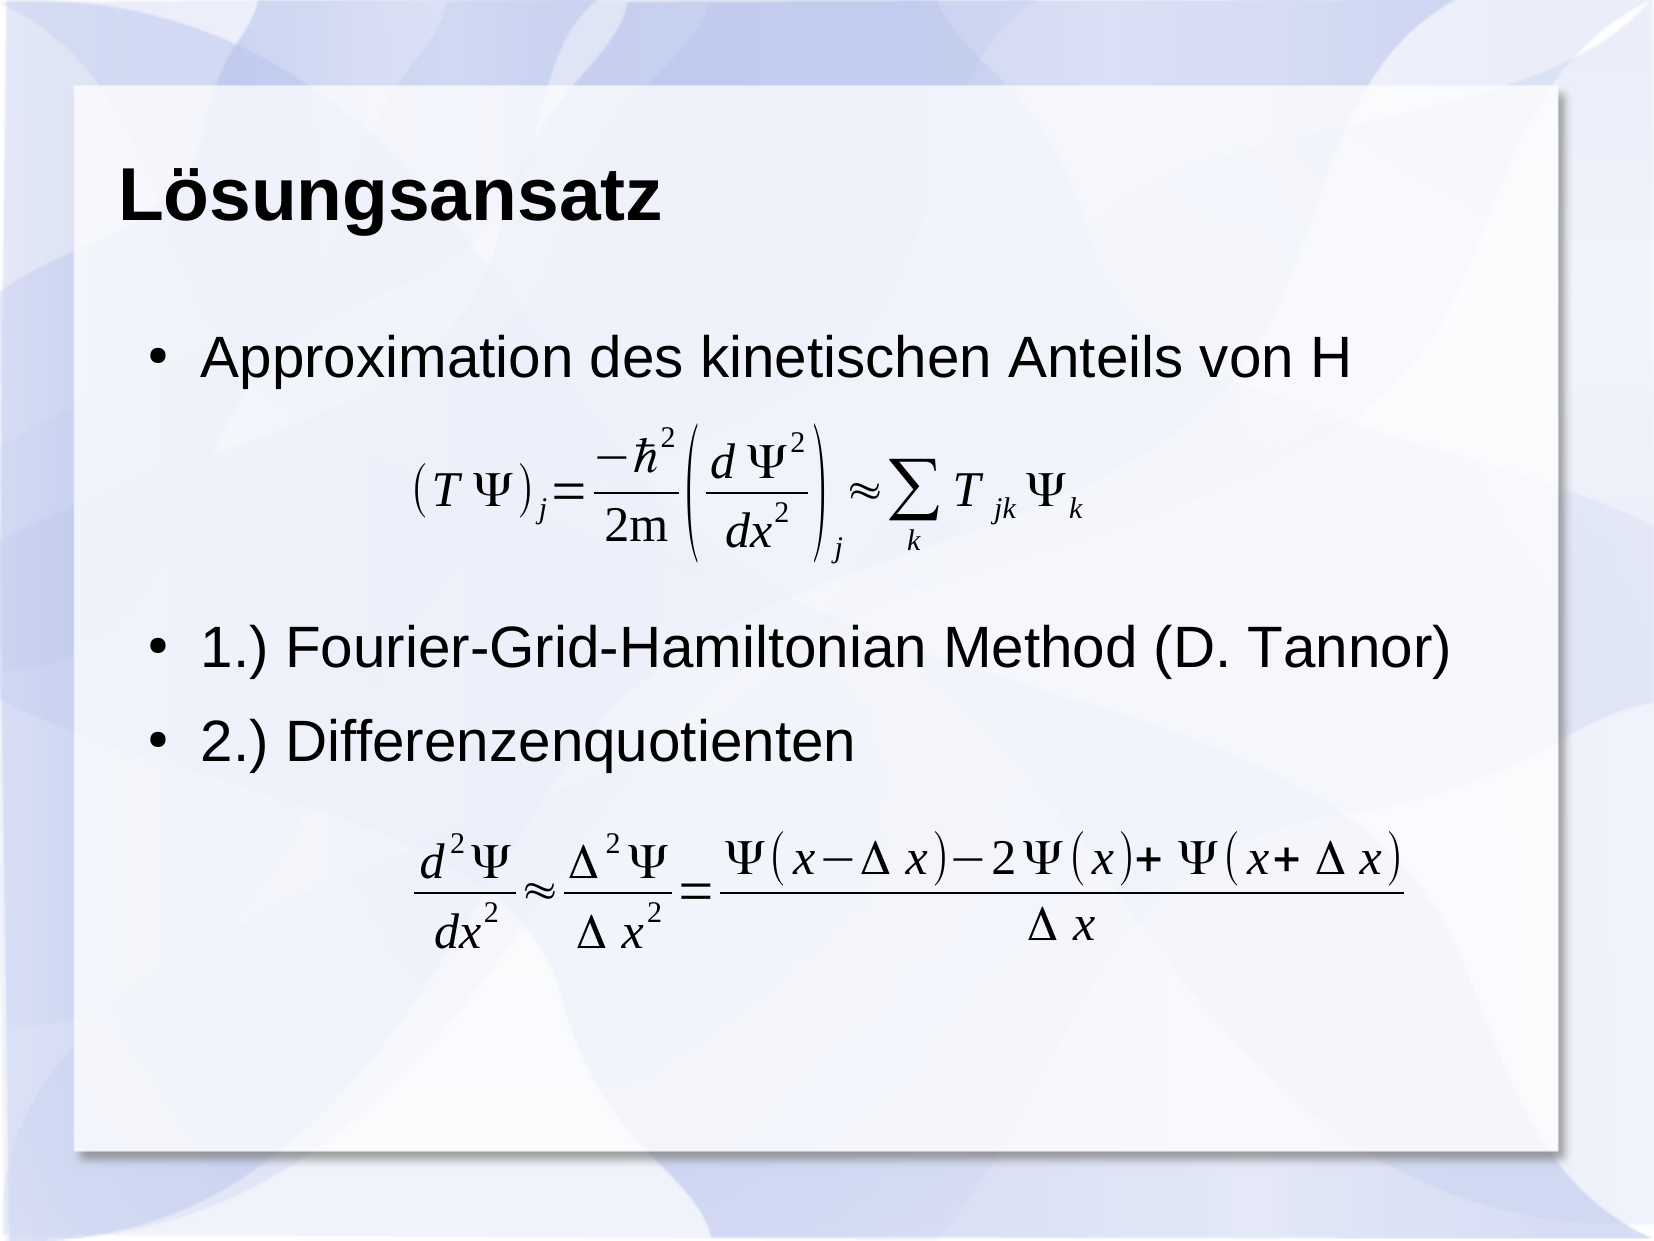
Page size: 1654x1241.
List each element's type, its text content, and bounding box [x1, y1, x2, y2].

list Approximation des kinetischen Anteils von H 1.) Fourier-Grid-Hamiltonian Method (D. Tannor) 2.) Differenzenquotienten [129, 324, 1489, 975]
picture [0, 0, 1654, 1241]
title Lösungsansatz [118, 90, 1536, 298]
chart [406, 826, 1413, 959]
chart [406, 419, 1089, 566]
